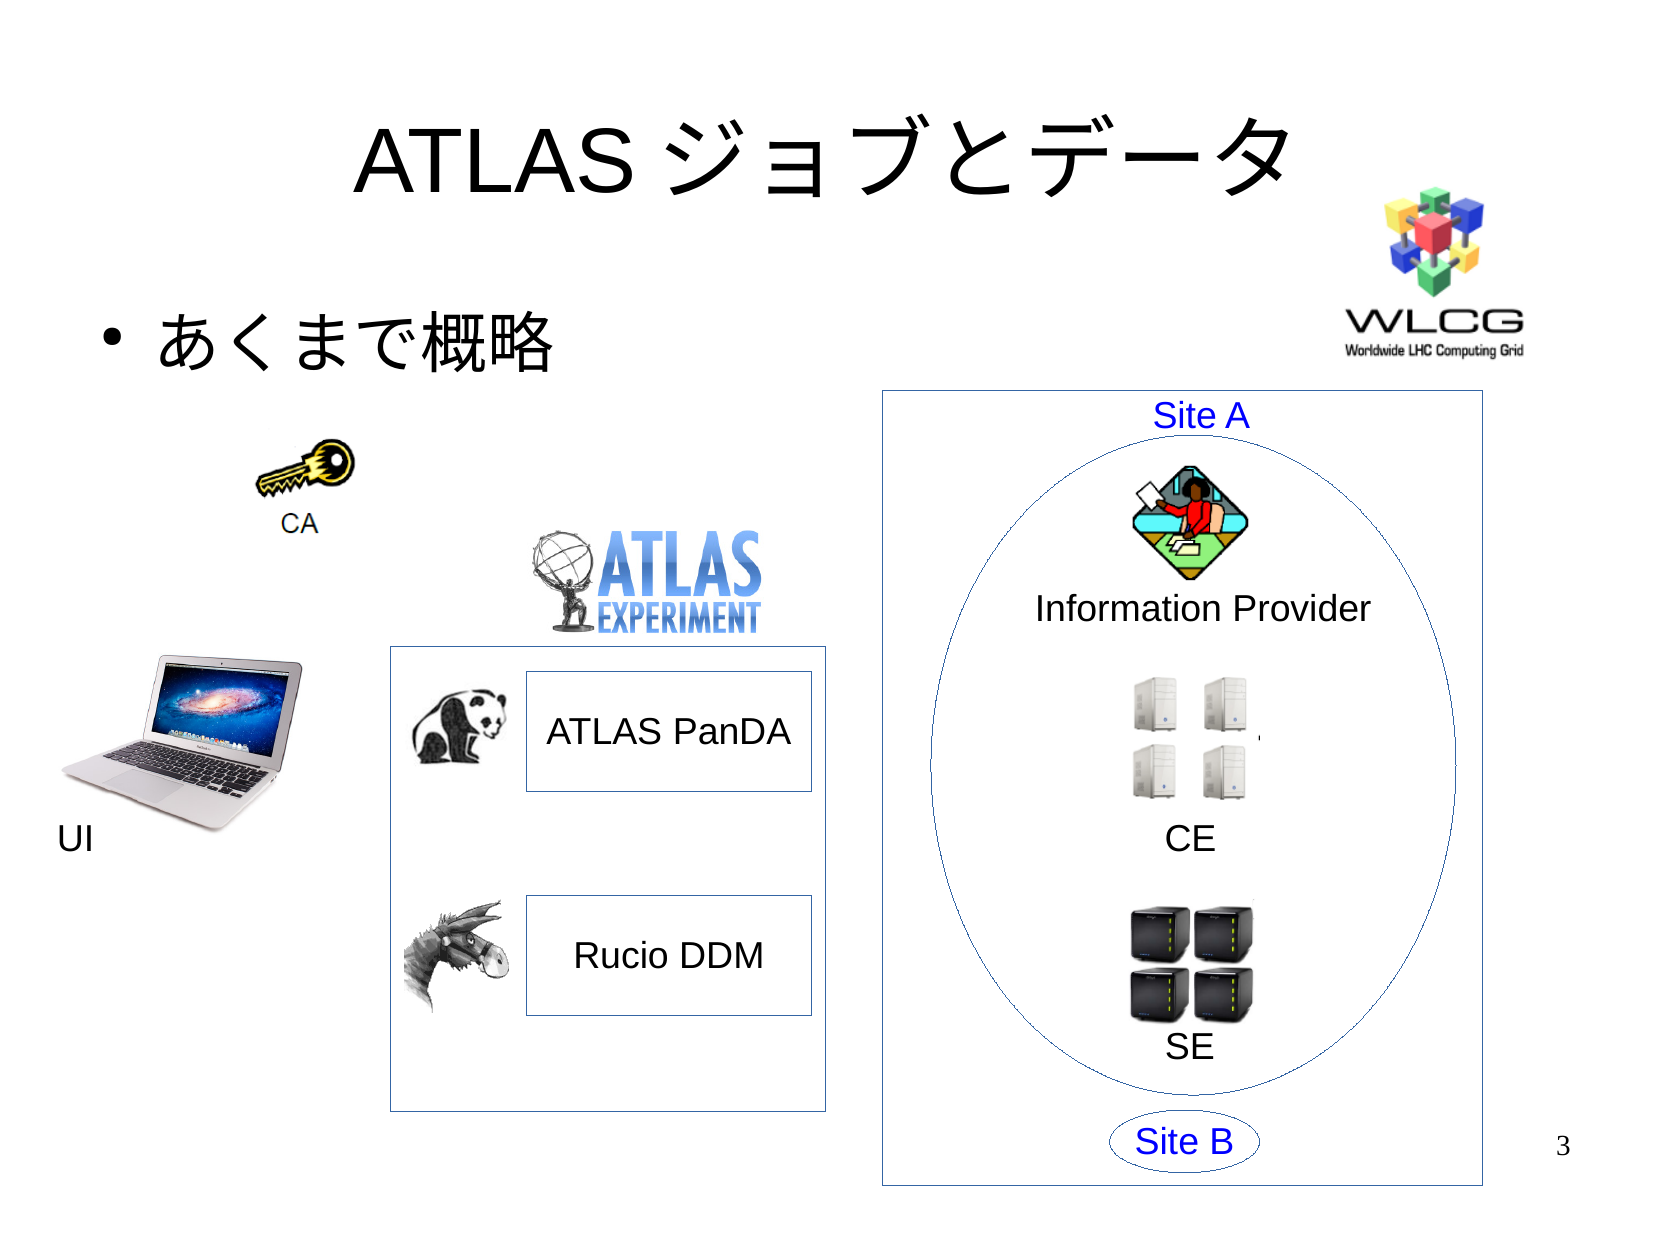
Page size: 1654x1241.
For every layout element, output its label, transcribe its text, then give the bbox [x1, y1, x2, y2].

title ATLASジョブとデータ [82, 49, 1571, 257]
list あくまで概略 [391, 647, 825, 1010]
text_box CE [1149, 810, 1255, 867]
picture [527, 517, 767, 639]
picture [1113, 898, 1270, 1029]
text_box Site B [1109, 1110, 1260, 1173]
list あくまで概略 [82, 290, 1571, 1010]
picture [1305, 164, 1561, 385]
text_box [882, 390, 1483, 1186]
picture [45, 644, 316, 841]
text_box Information Provider [1020, 579, 1411, 637]
text_box UI [42, 810, 190, 867]
text_box ATLAS PanDA [526, 671, 812, 792]
picture [1120, 451, 1261, 579]
picture [404, 899, 510, 1013]
text_box Site A [1137, 387, 1318, 445]
text_box SE [1150, 1018, 1256, 1076]
picture [240, 404, 364, 549]
text_box Rucio DDM [526, 895, 812, 1016]
picture [1104, 672, 1260, 806]
